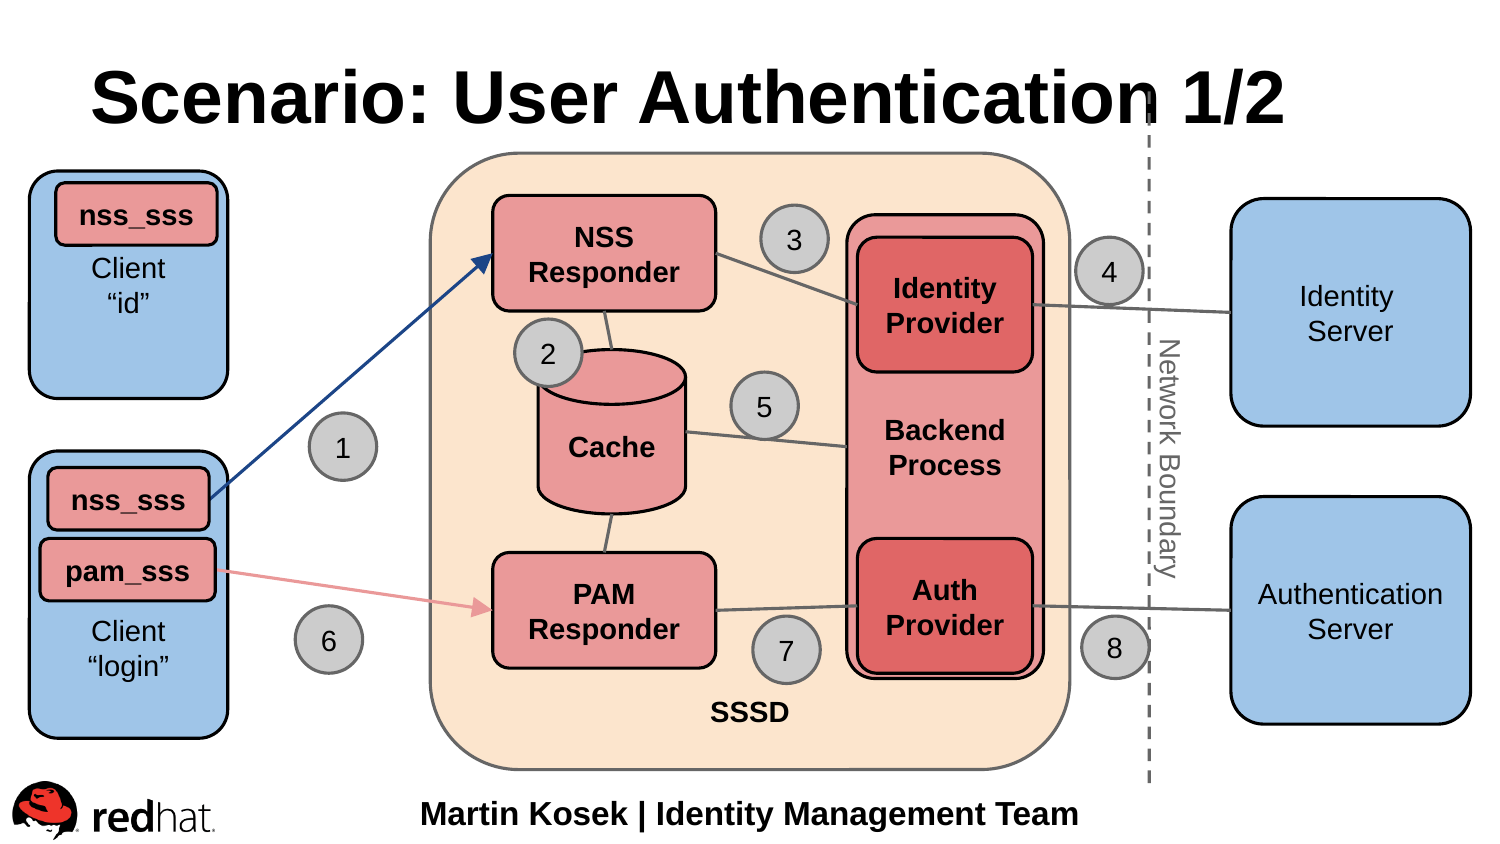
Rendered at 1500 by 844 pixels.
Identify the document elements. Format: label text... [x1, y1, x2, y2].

text_box Client “login” [29, 450, 228, 739]
text_box SSSD [607, 256, 846, 444]
text_box Cache [538, 349, 686, 514]
text_box Identity Provider [857, 237, 1033, 373]
text_box Authentication Server [1230, 496, 1471, 725]
text_box nss_sss [55, 182, 218, 246]
text_box 1 [309, 412, 377, 481]
text_box Identity Server [1230, 198, 1471, 427]
text_box 4 [1075, 237, 1144, 305]
text_box nss_sss [47, 467, 210, 531]
text_box Backend Process [846, 608, 1044, 679]
text_box 2 [514, 319, 583, 387]
picture [12, 781, 215, 844]
text_box Network Boundary [1158, 323, 1204, 611]
title Scenario: User Authentication 1/2 [75, 12, 1425, 154]
text_box pam_sss [40, 538, 216, 601]
text_box 8 [1081, 616, 1150, 679]
text_box Backend Process [846, 303, 1044, 604]
text_box 3 [760, 205, 829, 273]
text_box SSSD [607, 434, 846, 608]
text_box SSSD [430, 153, 1070, 304]
text_box SSSD [1044, 307, 1070, 605]
text_box SSSD [430, 603, 1070, 770]
text_box 5 [730, 372, 799, 440]
text_box Client “id” [29, 170, 228, 399]
text_box SSSD [430, 258, 610, 609]
text_box Backend Process [846, 214, 1044, 303]
text_box 6 [295, 605, 363, 674]
text_box NSS Responder [492, 195, 716, 312]
text_box PAM Responder [492, 552, 716, 669]
text_box 7 [752, 616, 821, 684]
text_box Auth Provider [857, 538, 1033, 674]
